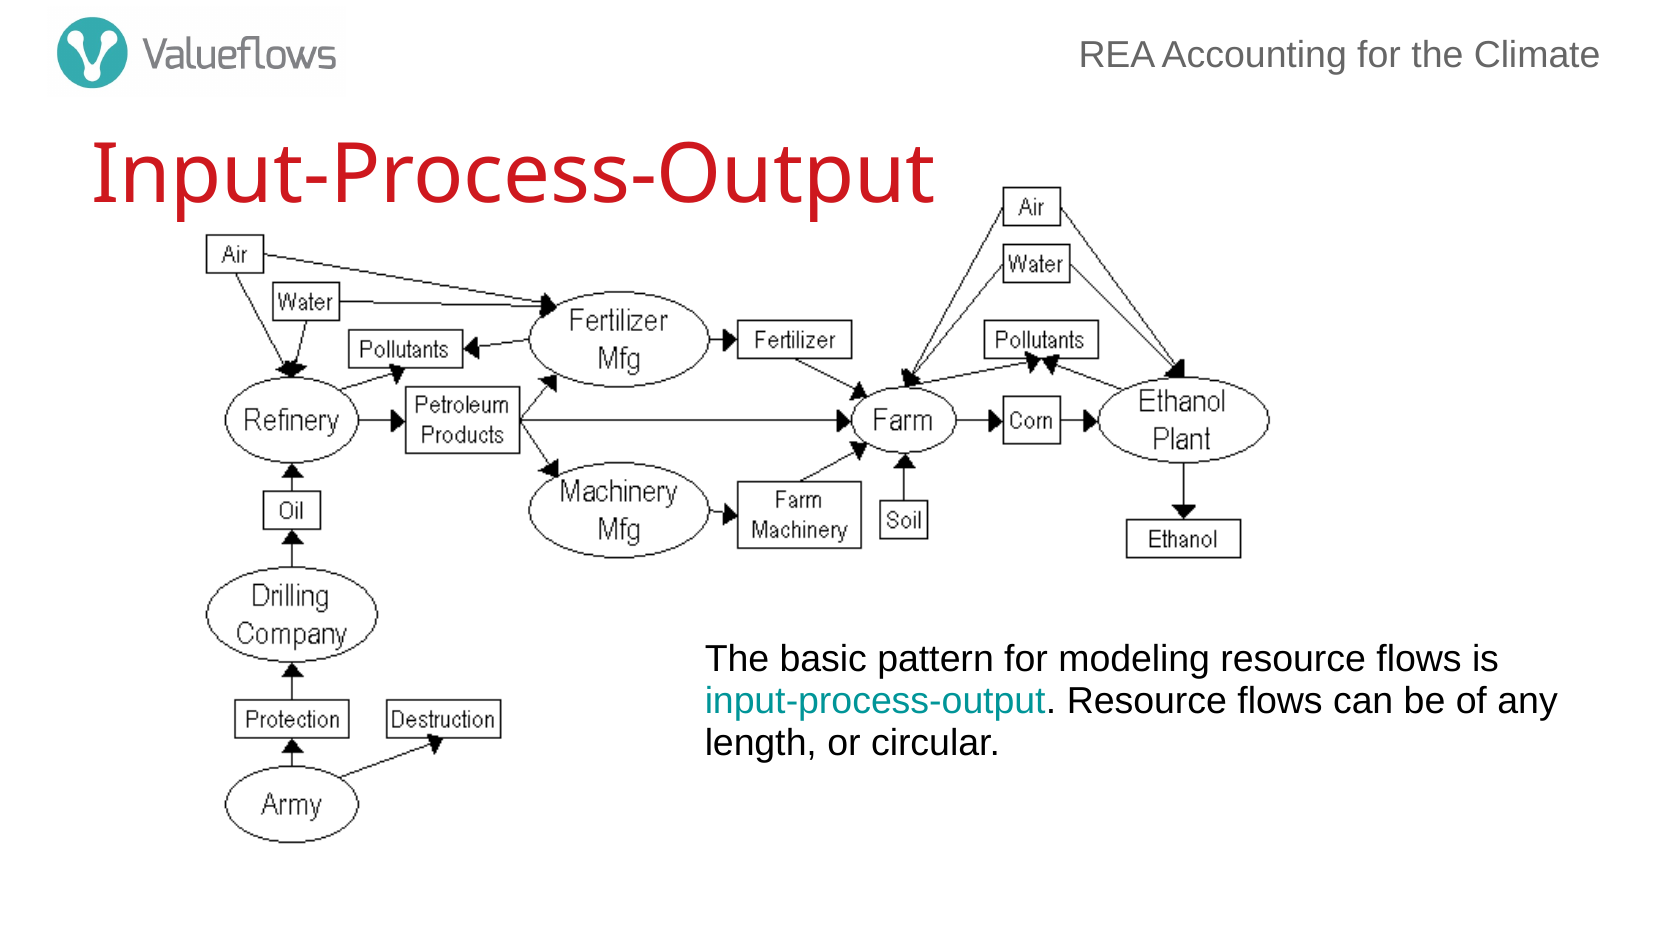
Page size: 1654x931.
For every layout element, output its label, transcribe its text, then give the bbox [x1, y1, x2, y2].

text_box Input-Process-Output [76, 105, 1007, 204]
text_box REA Accounting for the Climate [1063, 26, 1630, 84]
picture [195, 176, 1278, 856]
picture [47, 6, 346, 97]
text_box The basic pattern for modeling resource flows is input-process-output. Resource flows can be of any length, or circular. [690, 630, 1573, 931]
